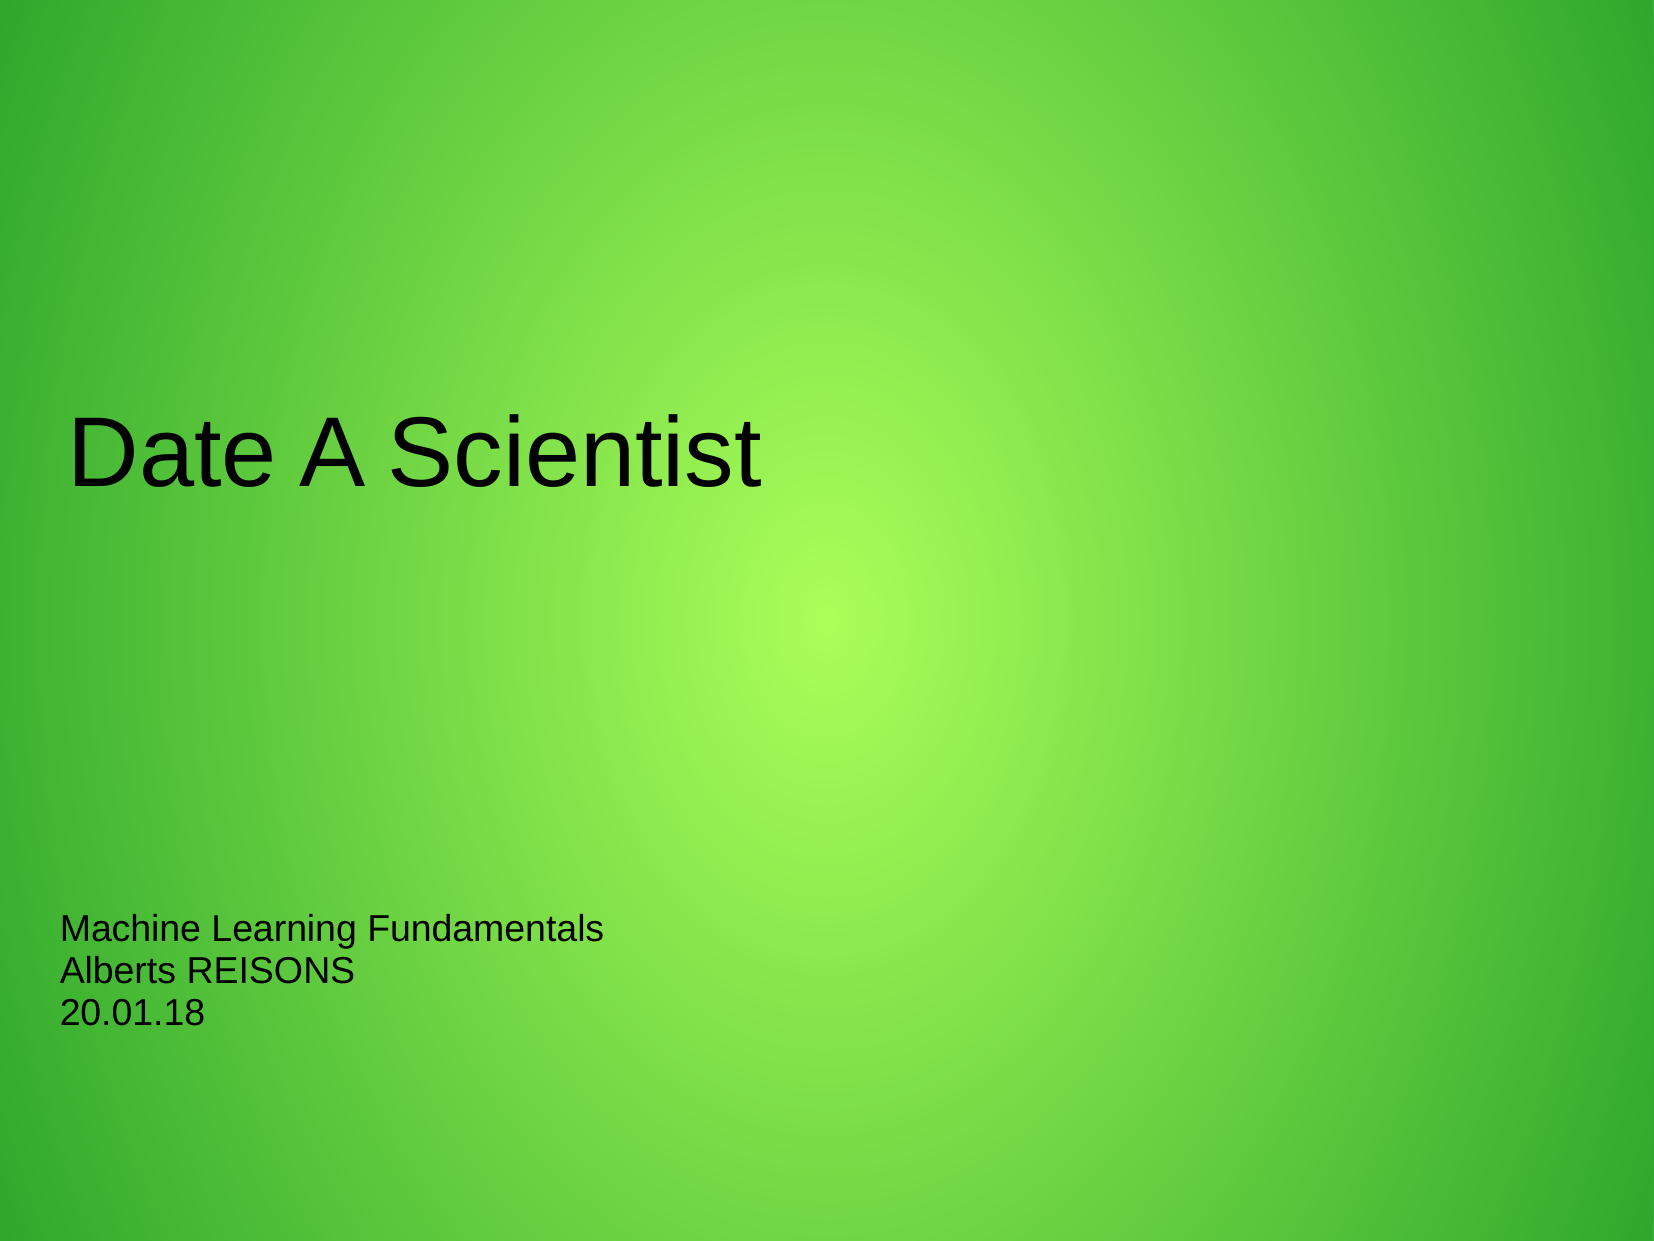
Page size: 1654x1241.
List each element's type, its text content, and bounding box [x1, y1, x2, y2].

title Date A Scientist [67, 349, 1561, 556]
text_box Machine Learning Fundamentals Alberts REISONS 20.01.18 [45, 900, 691, 1041]
